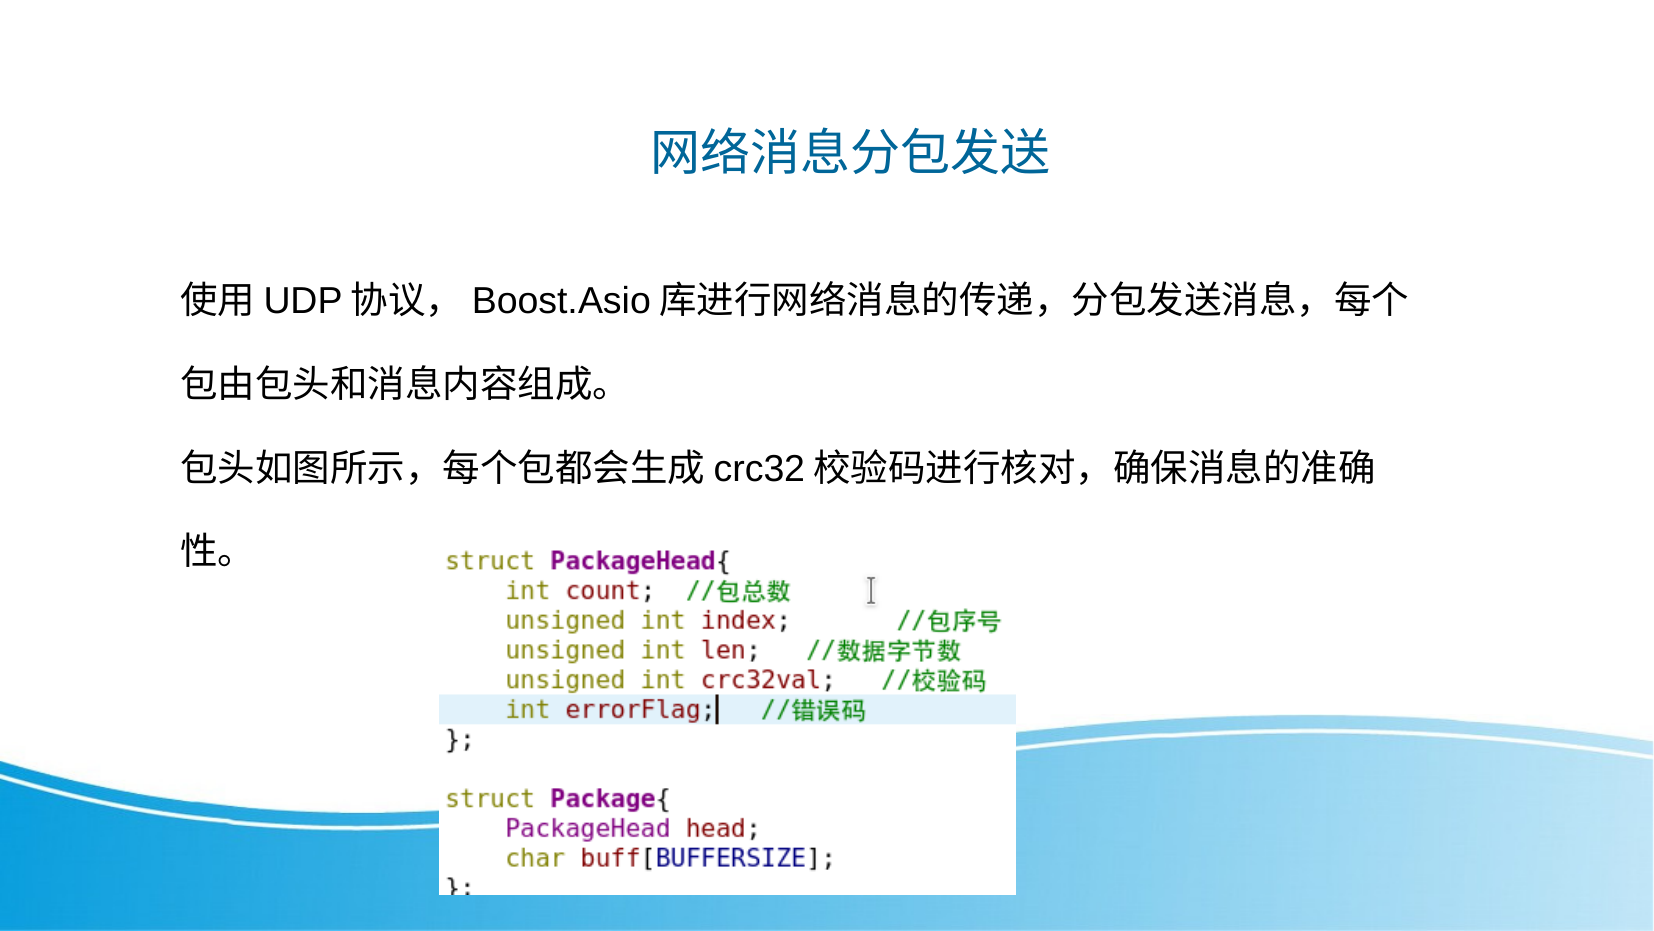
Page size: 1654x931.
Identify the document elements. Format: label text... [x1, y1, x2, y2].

text_box 使用UDP协议，Boost.Asio库进行网络消息的传递，分包发送消息，每个 包由包头和消息内容组成。 包头如图所示，每个包都会生成crc32校验码进行核对，确保消息的准确 性。 [165, 271, 1453, 707]
picture [0, 543, 1654, 931]
title 网络消息分包发送 [106, 70, 1595, 227]
